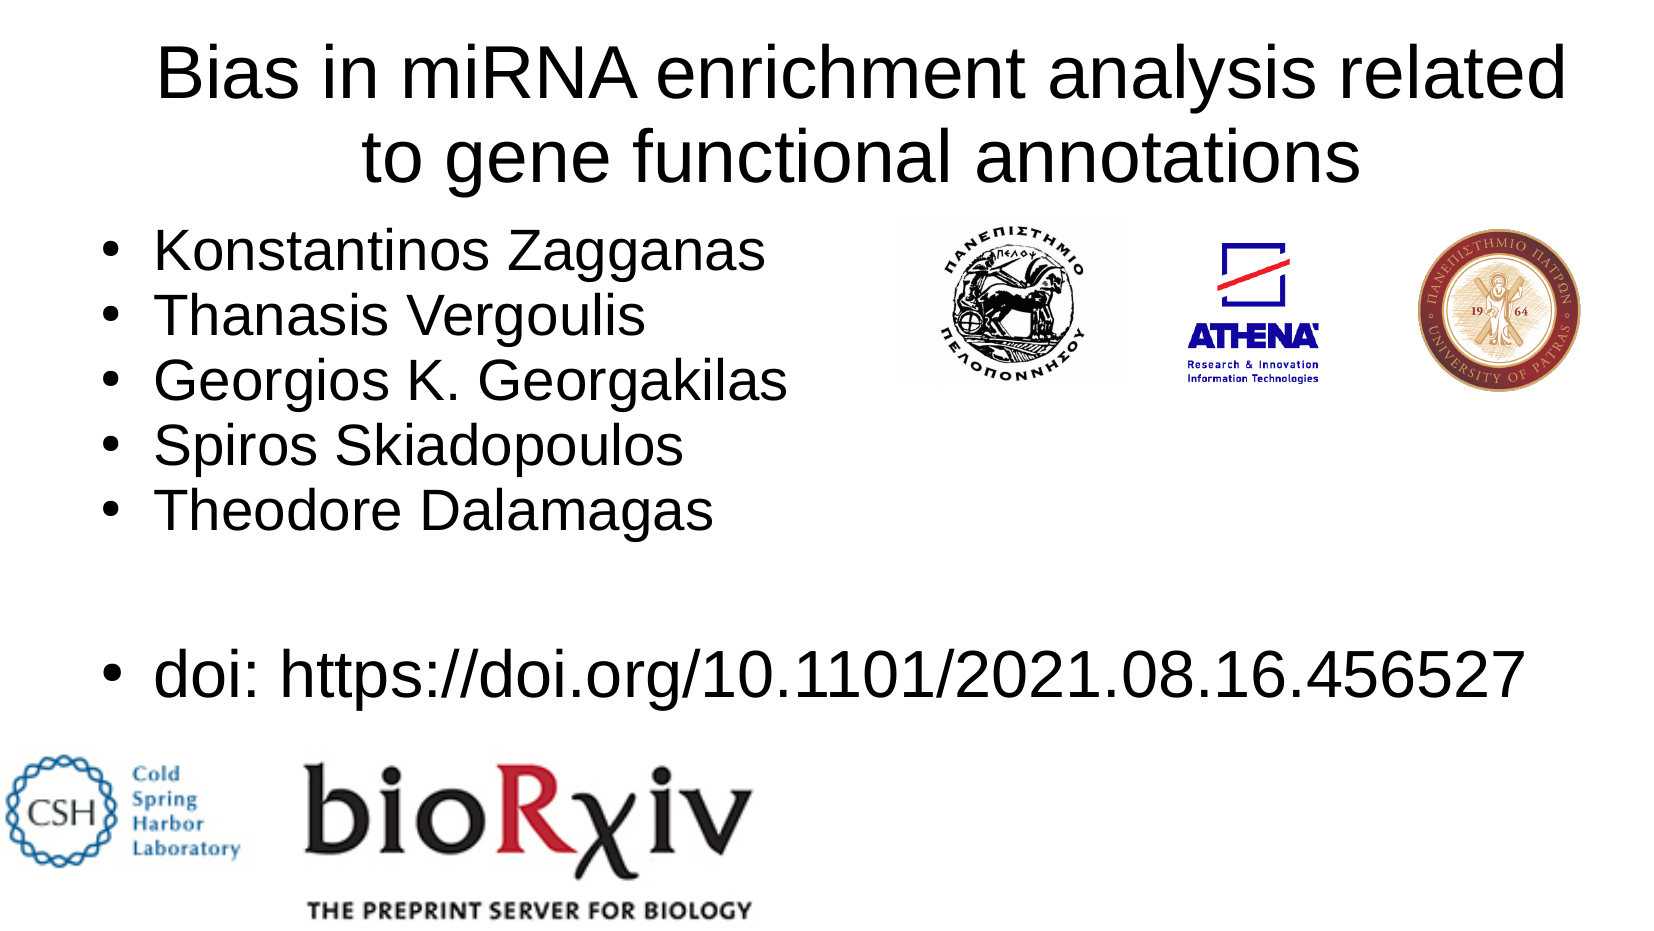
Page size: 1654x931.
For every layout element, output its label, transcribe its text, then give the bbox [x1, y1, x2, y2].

picture [1387, 198, 1611, 422]
picture [0, 749, 758, 928]
picture [897, 217, 1123, 387]
picture [1181, 243, 1326, 384]
title Bias in miRNA enrichment analysis related to gene functional annotations [82, 30, 1571, 199]
list Konstantinos Zagganas Thanasis Vergoulis Georgios K. Georgakilas Spiros Skiadopoulos Theodore Dalamagas doi: https://doi.org/10.1101/2021.08.16.456527 [82, 217, 1571, 758]
